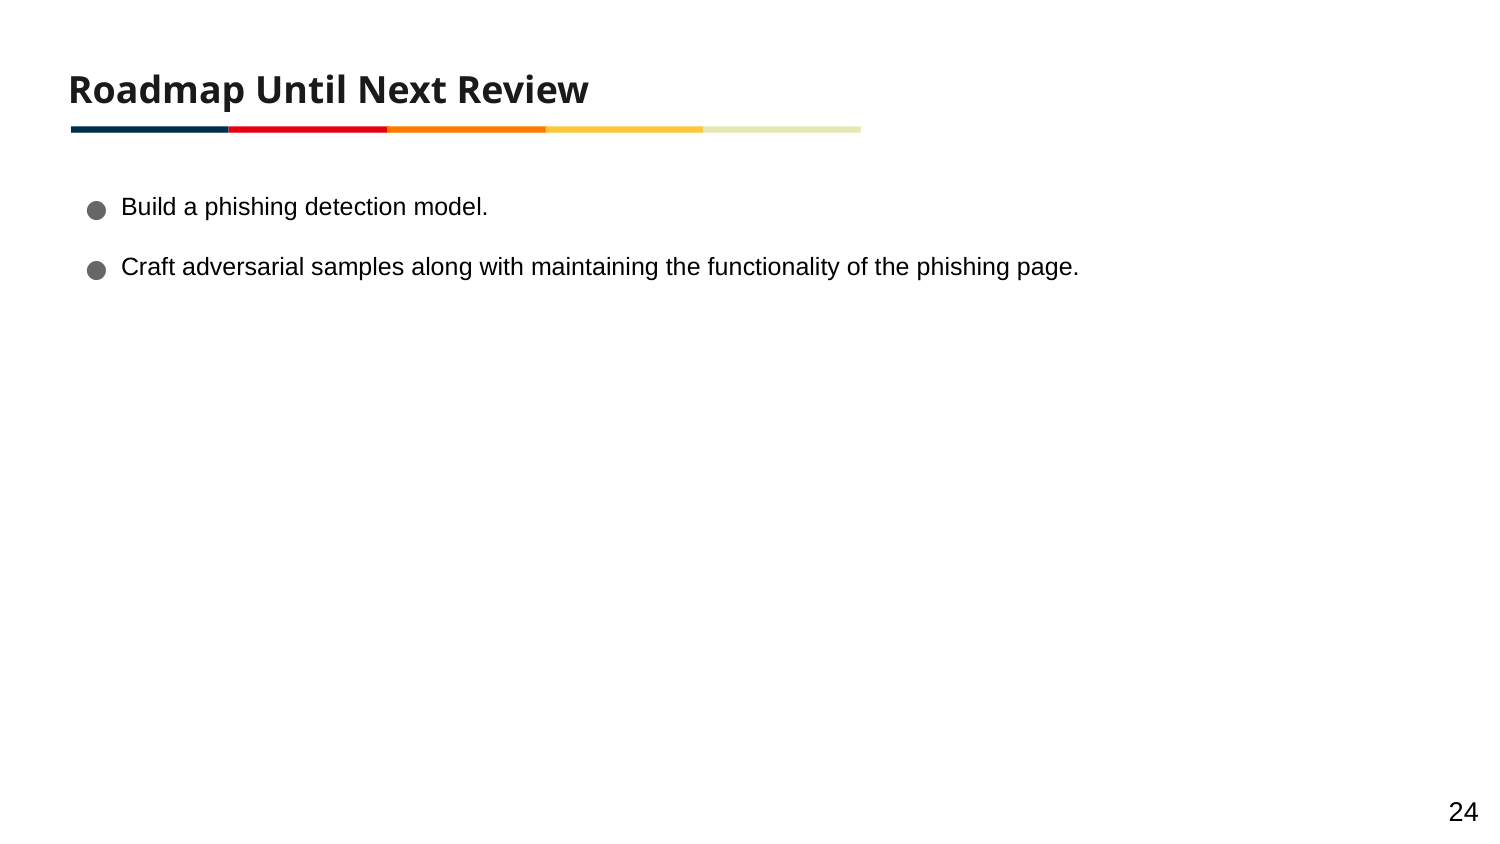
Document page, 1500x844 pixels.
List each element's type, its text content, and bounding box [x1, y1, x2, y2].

slide_number <number> [1403, 779, 1494, 844]
text_box Roadmap Until Next Review [53, 59, 1199, 158]
text_box Build a phishing detection model. Craft adversarial samples along with maintaining the functionality of the phishing page. [70, 158, 1136, 337]
picture [70, 122, 874, 135]
